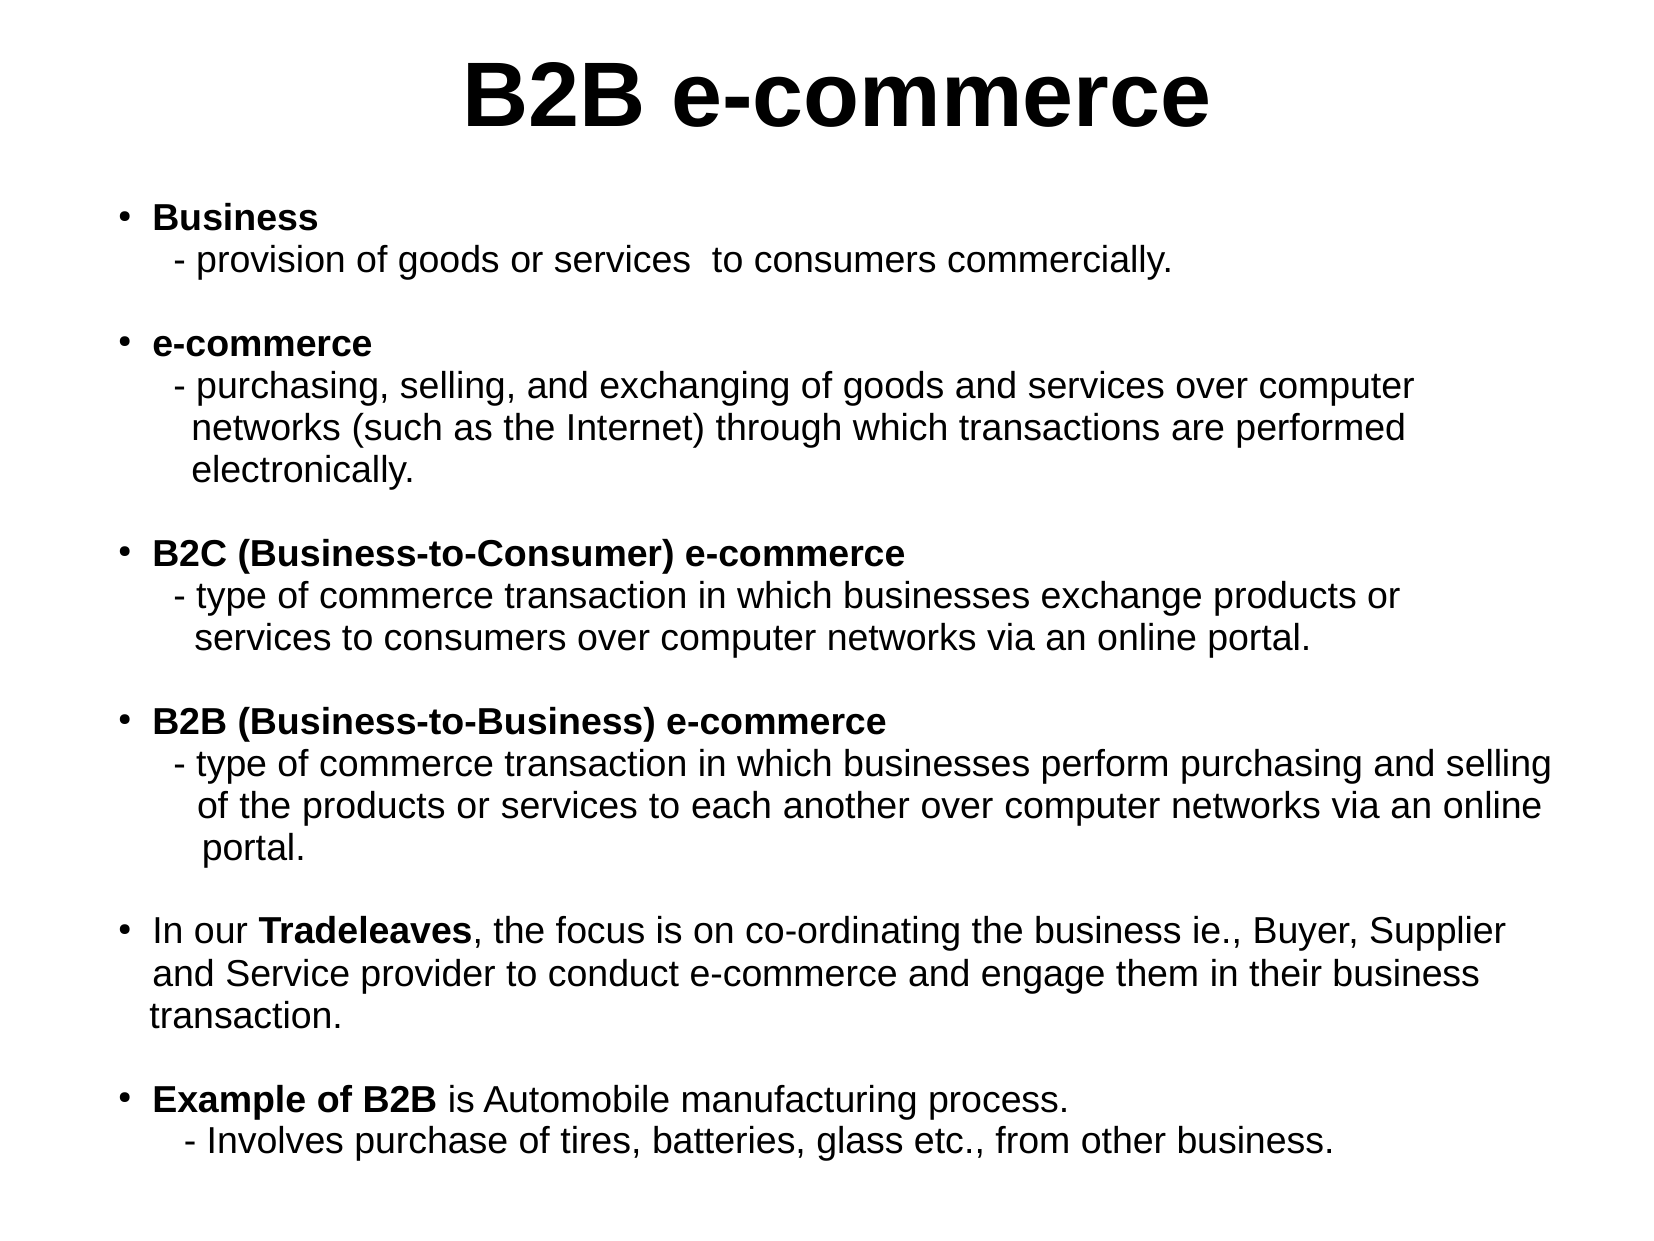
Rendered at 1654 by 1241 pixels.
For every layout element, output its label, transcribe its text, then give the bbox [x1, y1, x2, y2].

title B2B e-commerce [93, 5, 1582, 184]
subtitle Business - provision of goods or services to consumers commercially. e-commerce - purchasing, selling, and exchanging of goods and services over computer networks (such as the Internet) through which transactions are performed electronically. B2C (Business-to-Consumer) e-commerce - type of commerce transaction in which businesses exchange products or services to consumers over computer networks via an online portal. B2B (Business-to-Business) e-commerce - type of commerce transaction in which businesses perform purchasing and selling of the products or services to each another over computer networks via an online portal. In our Tradeleaves, the focus is on co-ordinating the business ie., Buyer, Supplier and Service provider to conduct e-commerce and engage them in their business transaction. Example of B2B is Automobile manufacturing process. - Involves purchase of tires, batteries, glass etc., from other business. [118, 148, 1565, 1203]
